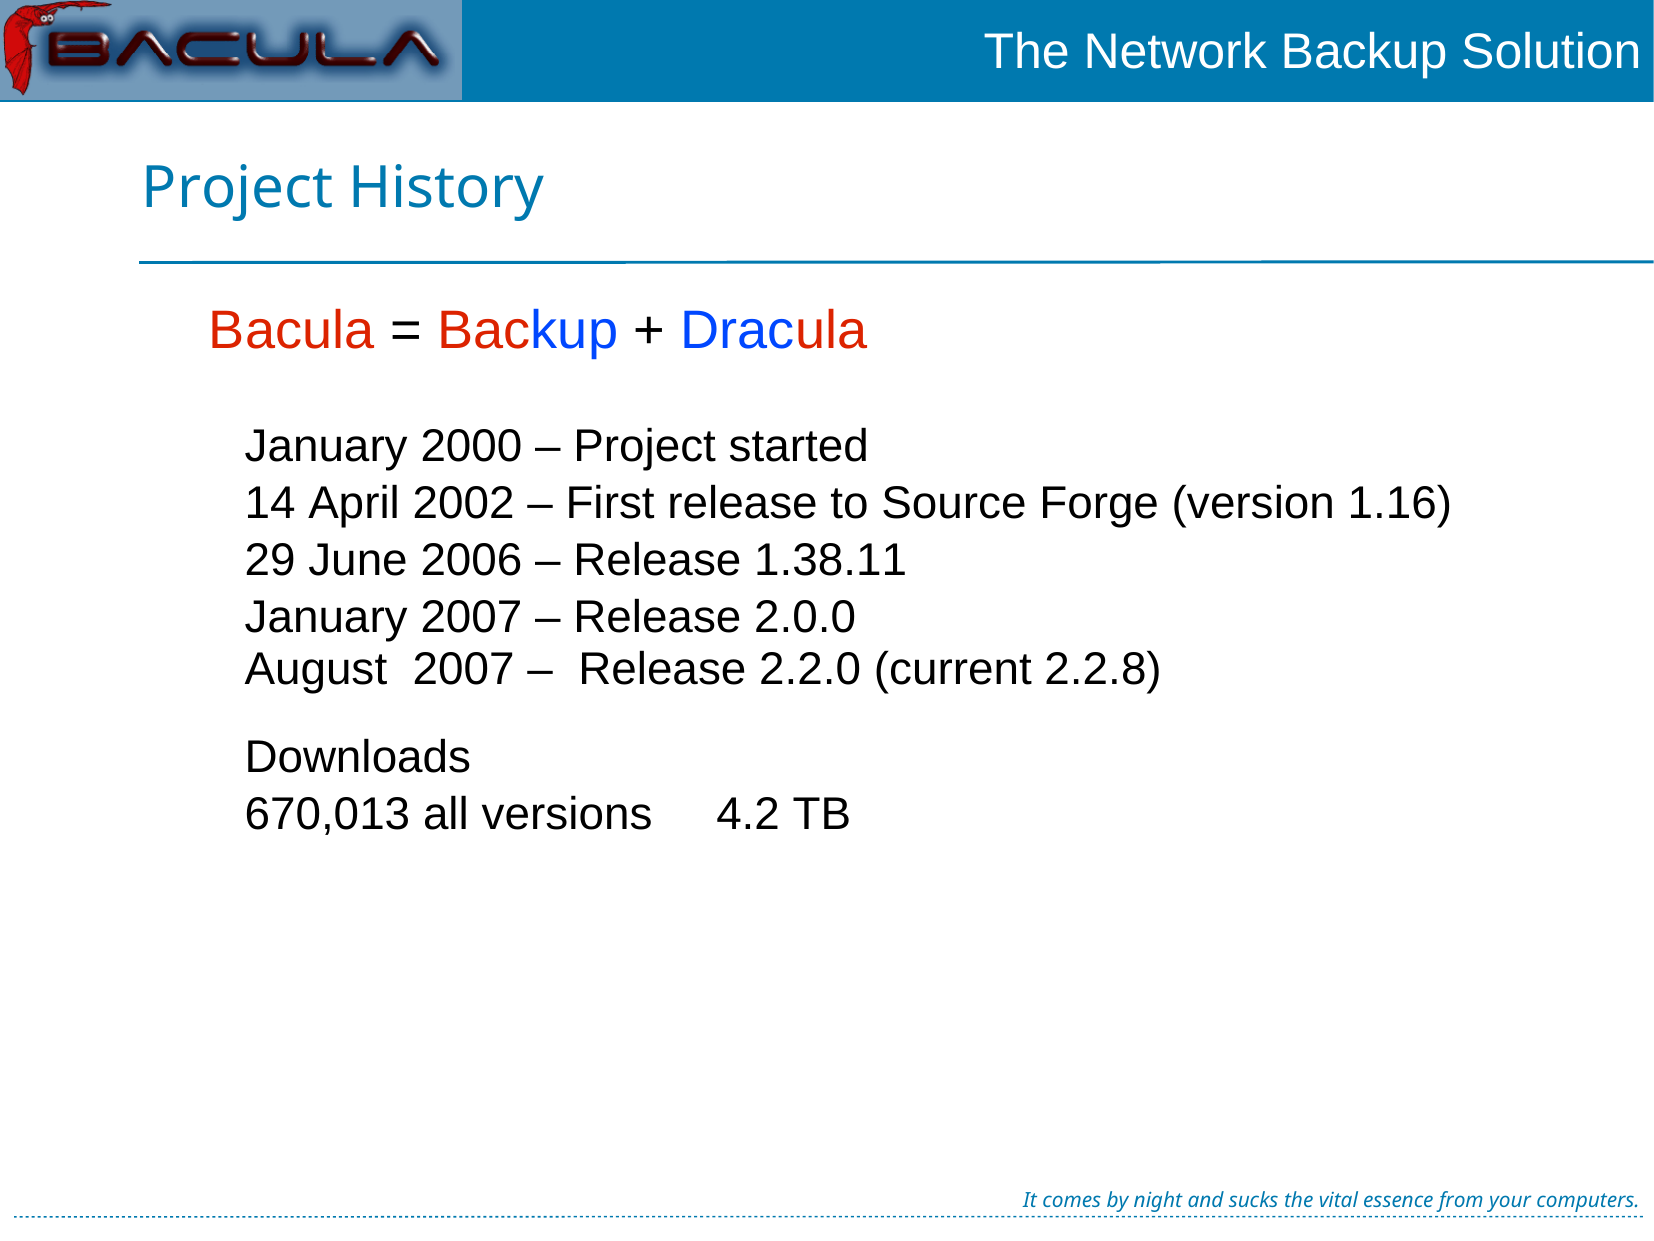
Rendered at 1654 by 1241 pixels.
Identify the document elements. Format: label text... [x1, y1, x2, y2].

title Project History [141, 112, 1501, 226]
picture [0, 0, 461, 99]
list Bacula = Backup + Dracula January 2000 – Project started 14 April 2002 – First release to Source Forge (version 1.16) 29 June 2006 – Release 1.38.11 January 2007 – Release 2.0.0 August 2007 – Release 2.2.0 (current 2.2.8) Downloads 670,013 all versions 4.2 TB [150, 300, 1543, 1126]
